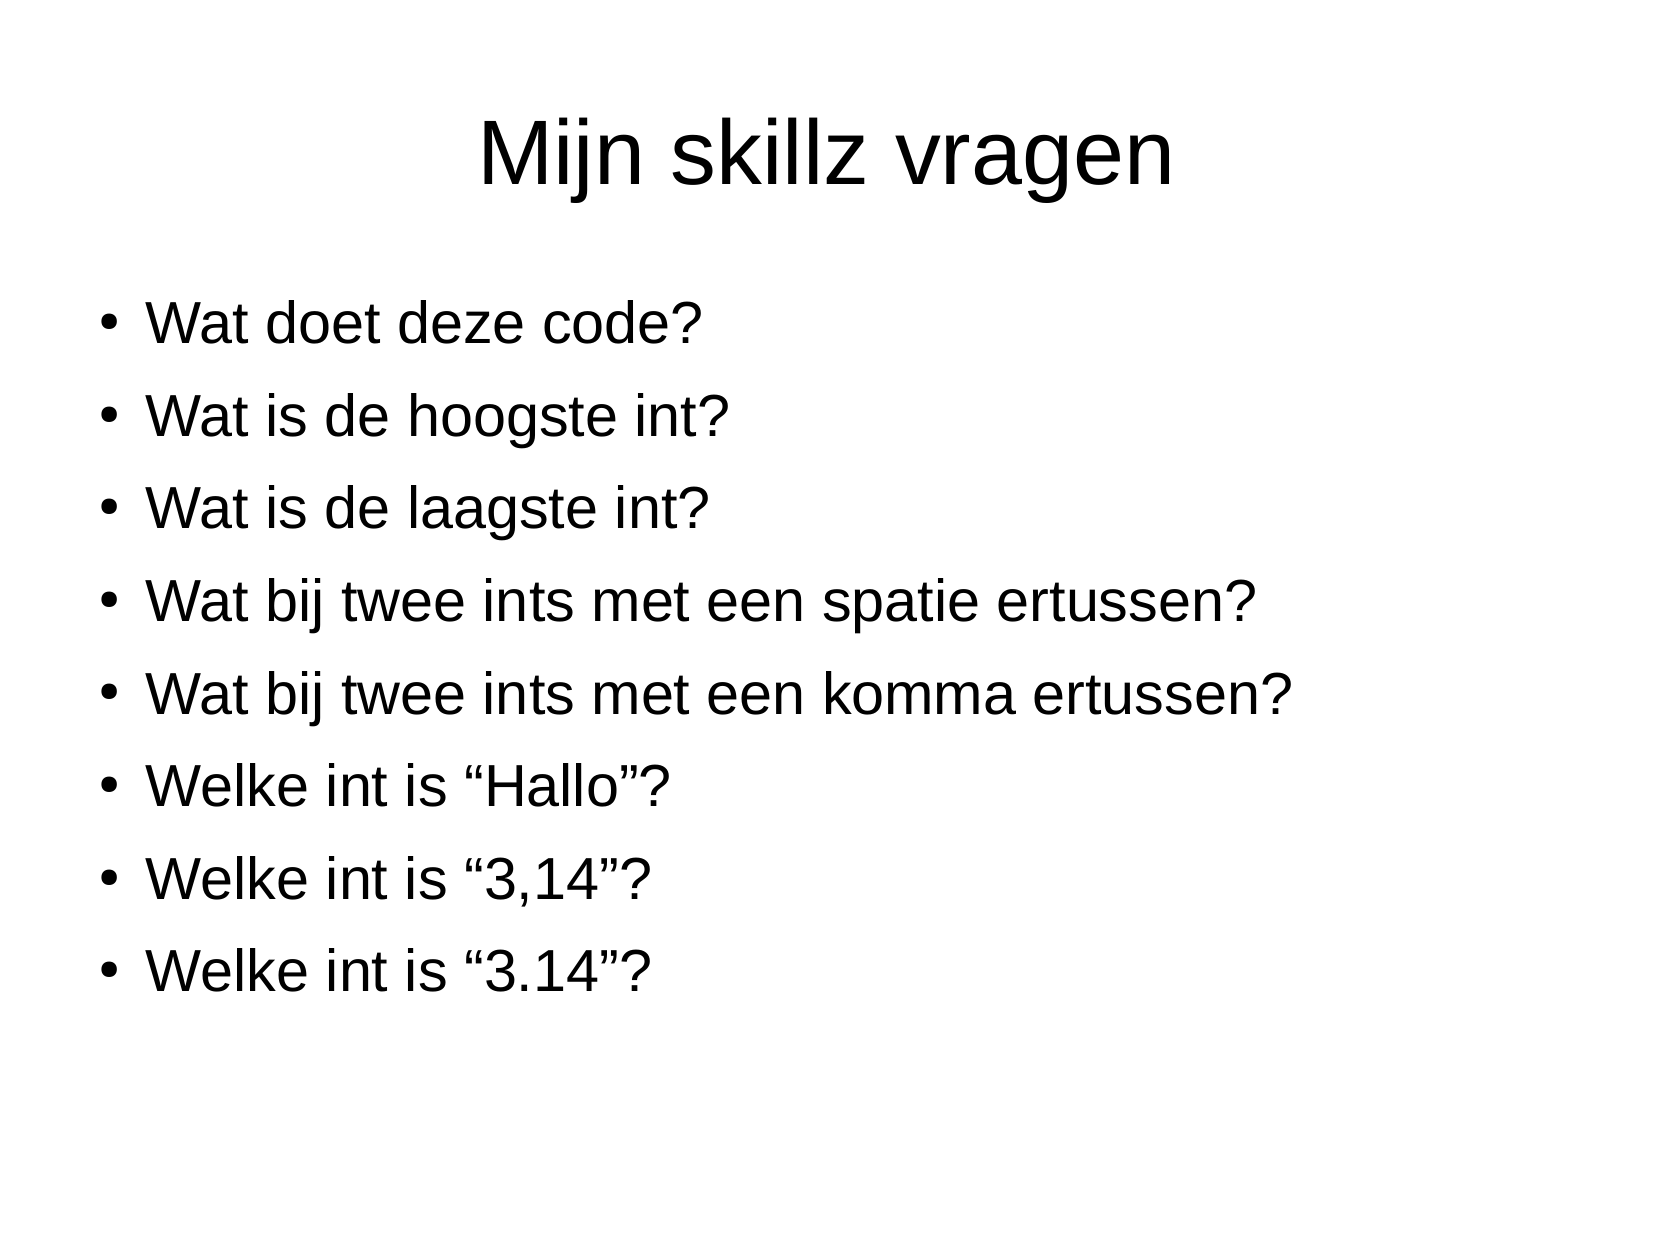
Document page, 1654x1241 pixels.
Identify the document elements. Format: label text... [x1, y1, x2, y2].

list Wat doet deze code? Wat is de hoogste int? Wat is de laagste int? Wat bij twee ints met een spatie ertussen? Wat bij twee ints met een komma ertussen? Welke int is “Hallo”? Welke int is “3,14”? Welke int is “3.14”? [82, 290, 1571, 1010]
title Mijn skillz vragen [82, 49, 1571, 257]
